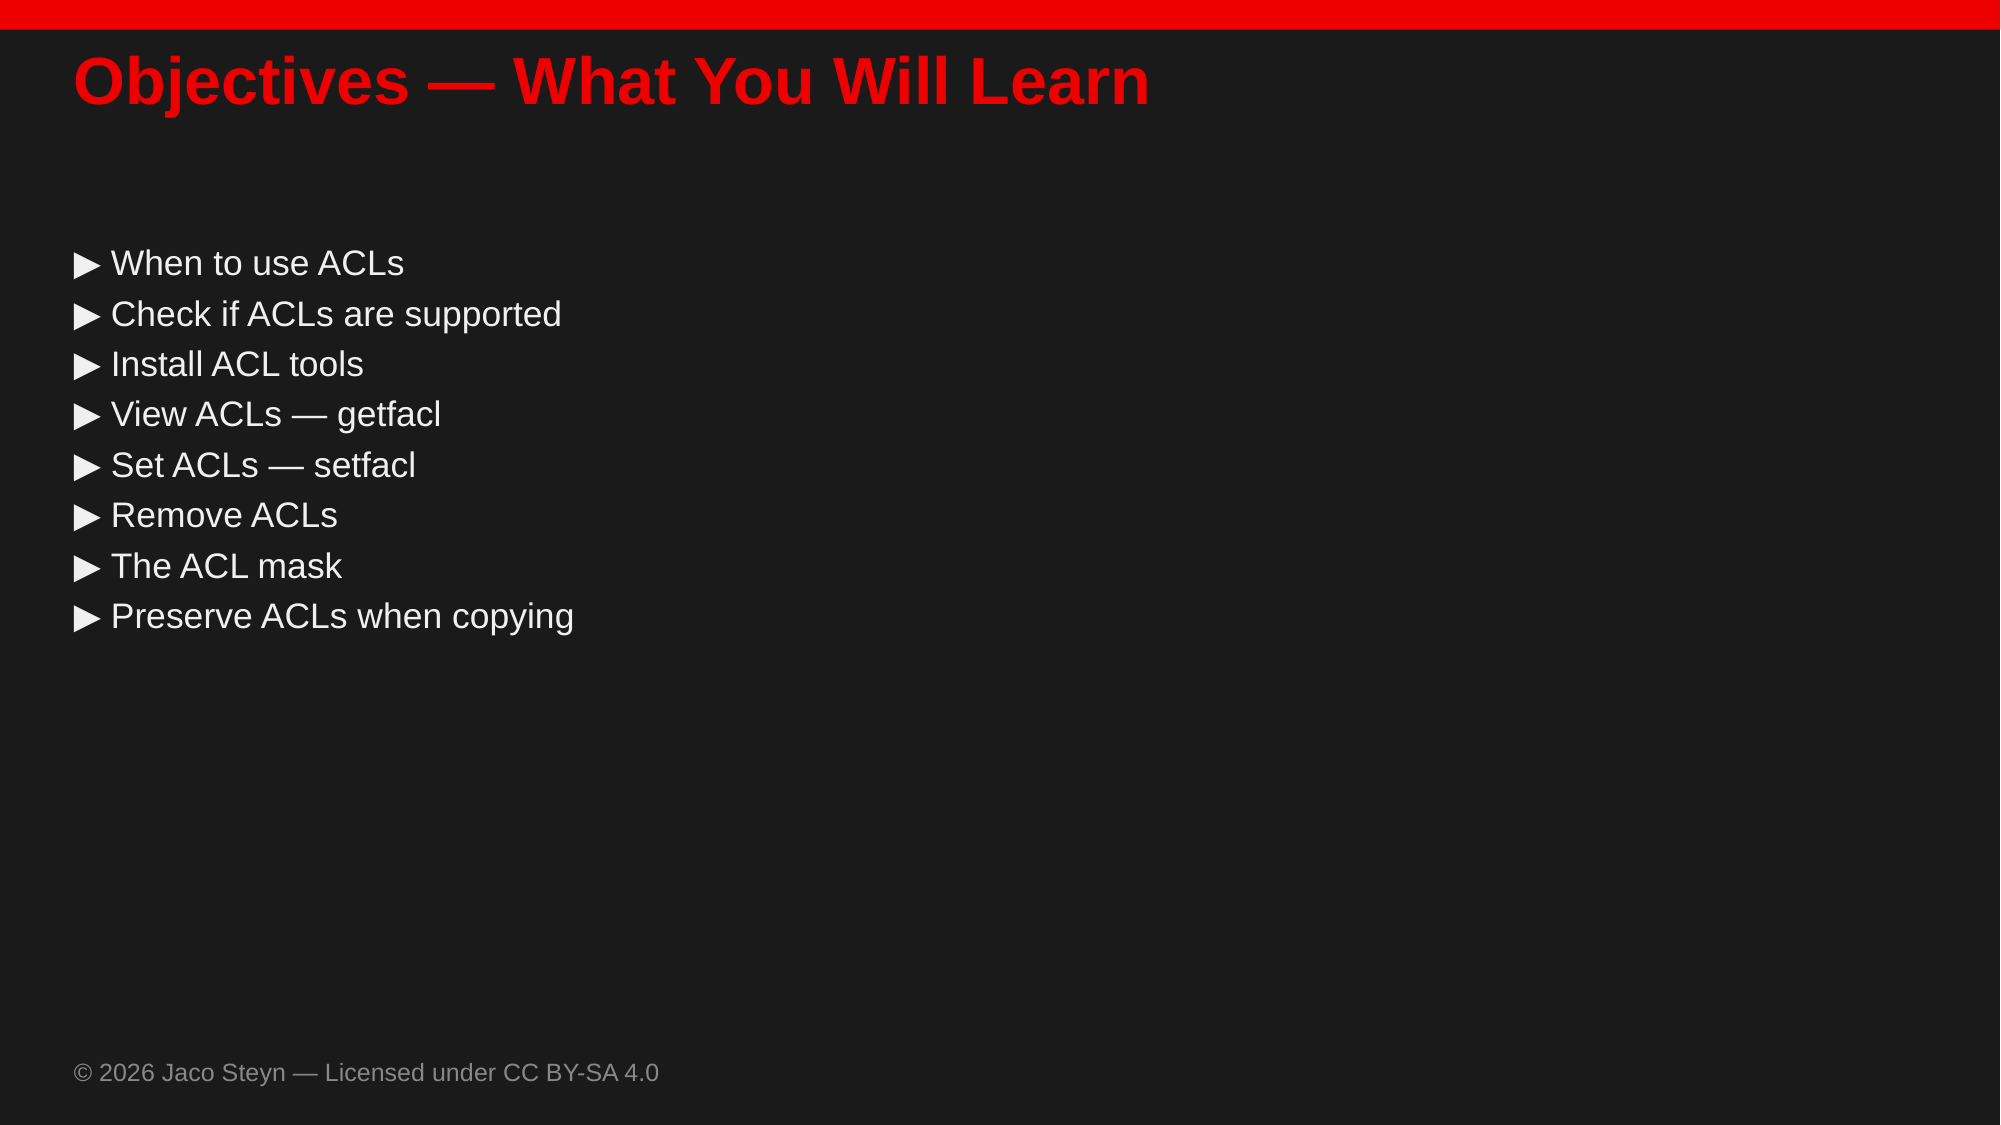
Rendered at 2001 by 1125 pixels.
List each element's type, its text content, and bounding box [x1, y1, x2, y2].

text_box [0, 0, 2001, 30]
text_box Objectives — What You Will Learn [59, 36, 1942, 208]
text_box © 2026 Jaco Steyn — Licensed under CC BY-SA 4.0 [59, 1051, 1942, 1093]
text_box ▶ When to use ACLs ▶ Check if ACLs are supported ▶ Install ACL tools ▶ View ACLs — getfacl ▶ Set ACLs — setfacl ▶ Remove ACLs ▶ The ACL mask ▶ Preserve ACLs when copying [59, 236, 1942, 1037]
